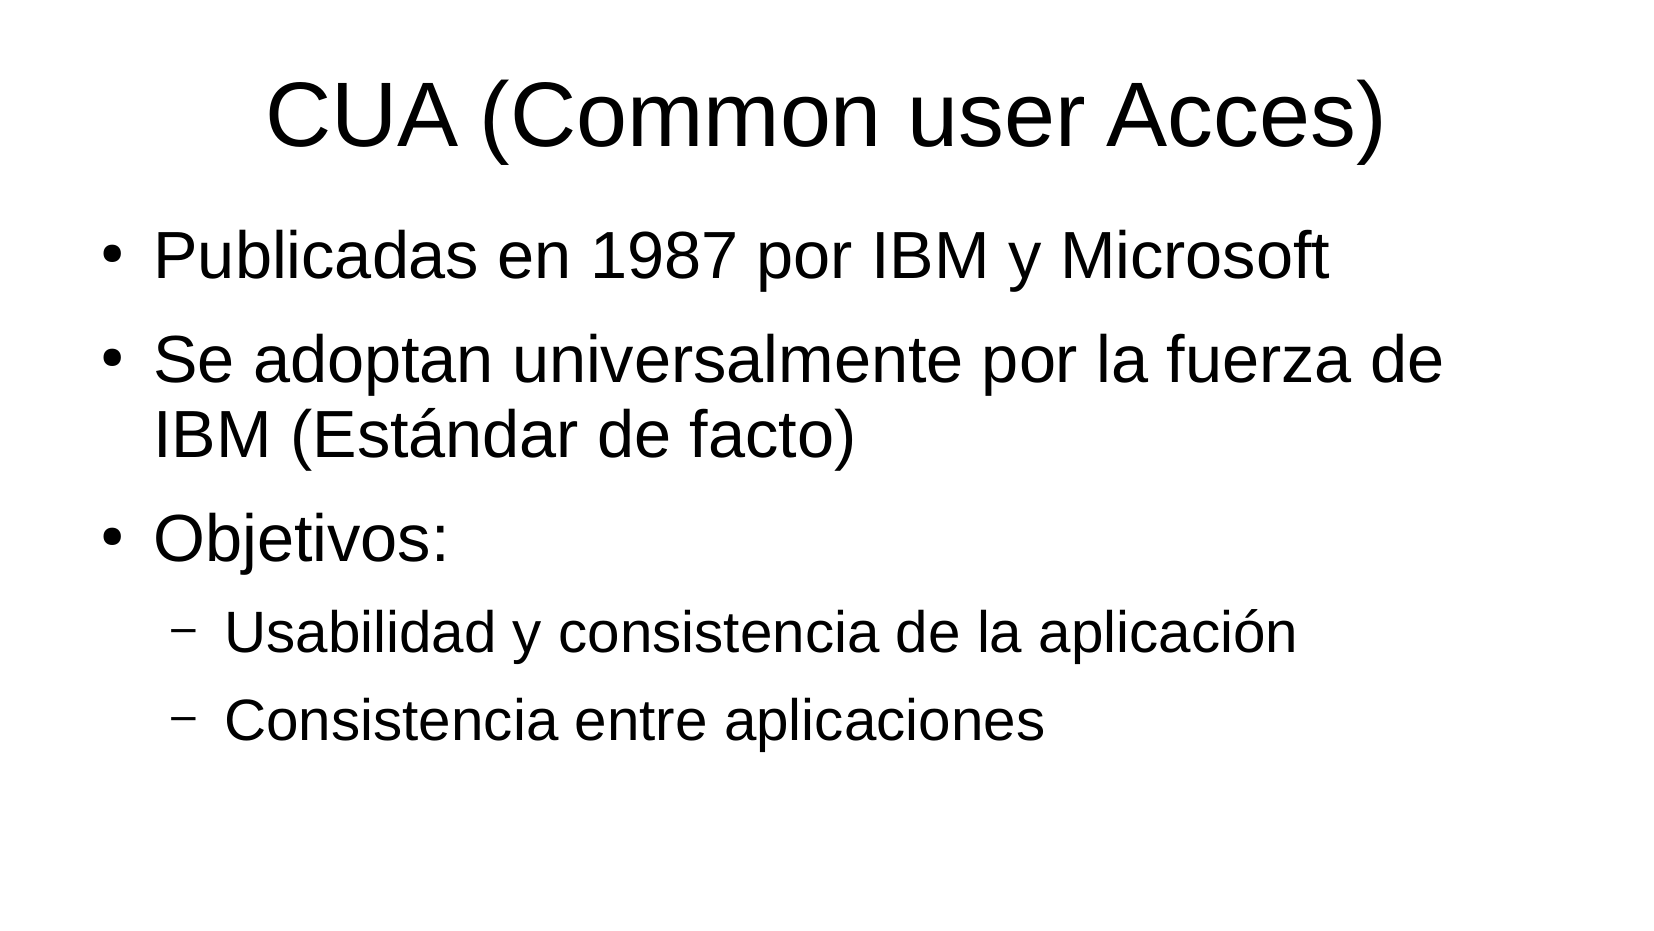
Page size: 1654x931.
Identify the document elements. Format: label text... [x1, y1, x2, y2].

title CUA (Common user Acces) [82, 37, 1571, 193]
list Publicadas en 1987 por IBM y Microsoft Se adoptan universalmente por la fuerza de IBM (Estándar de facto) Objetivos: Usabilidad y consistencia de la aplicación Consistencia entre aplicaciones [82, 217, 1571, 758]
